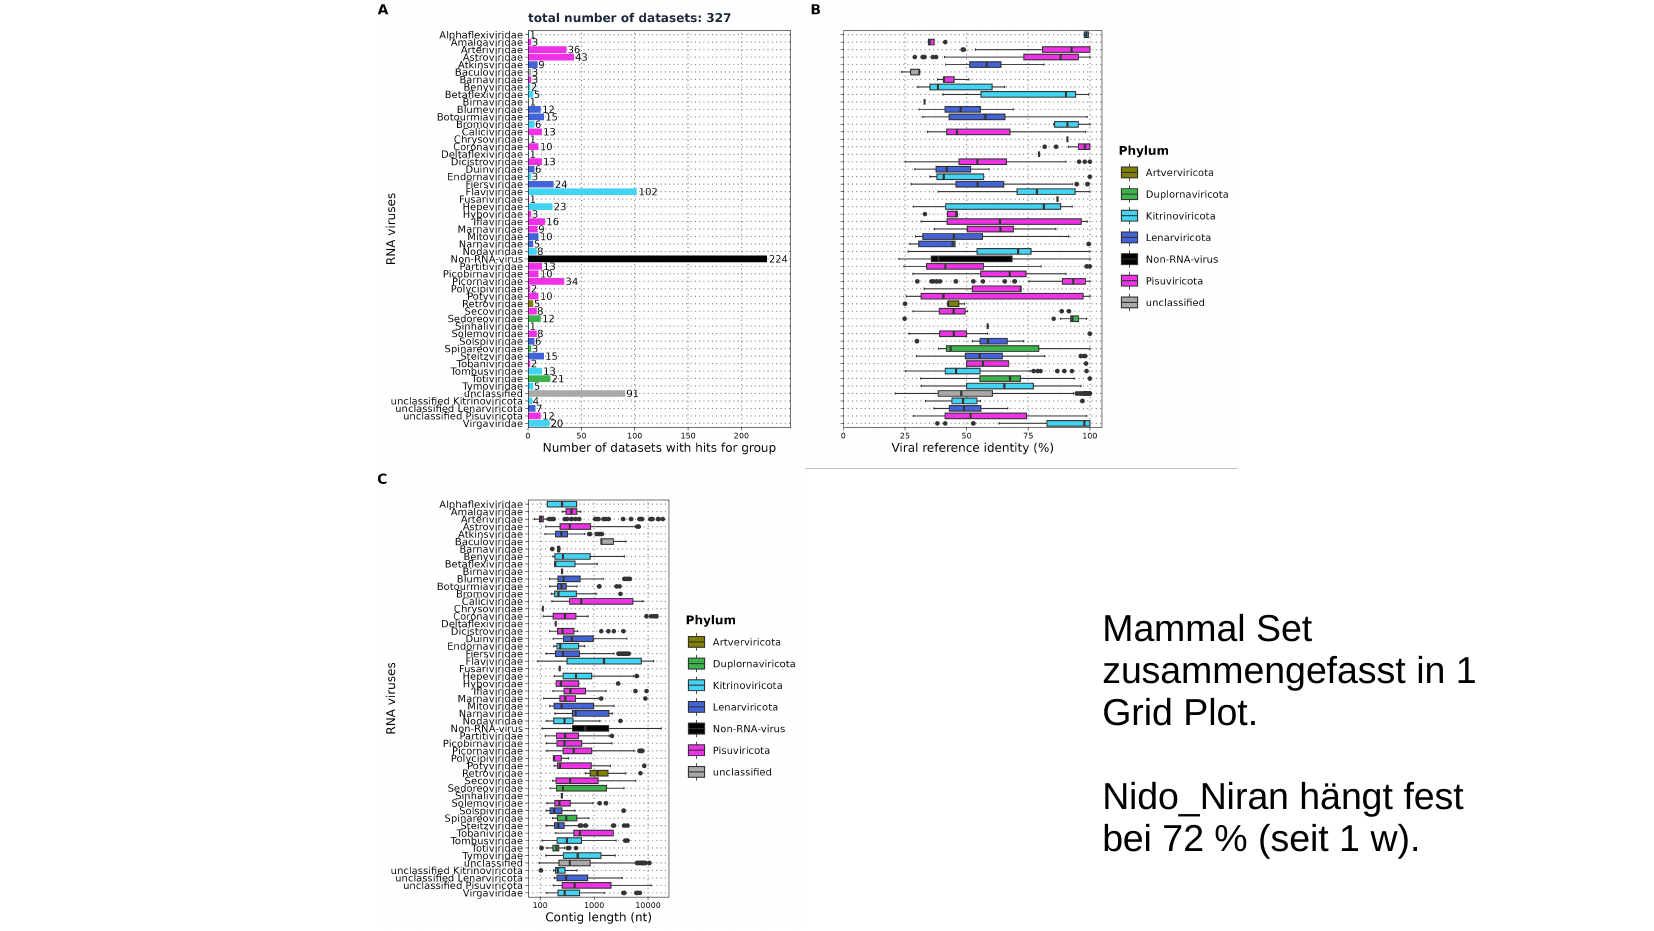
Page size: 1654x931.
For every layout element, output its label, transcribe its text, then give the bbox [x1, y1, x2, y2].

picture [372, 0, 1238, 931]
text_box Mammal Set zusammengefasst in 1 Grid Plot. Nido_Niran hängt fest bei 72 % (seit 1 w). [1087, 600, 1538, 867]
